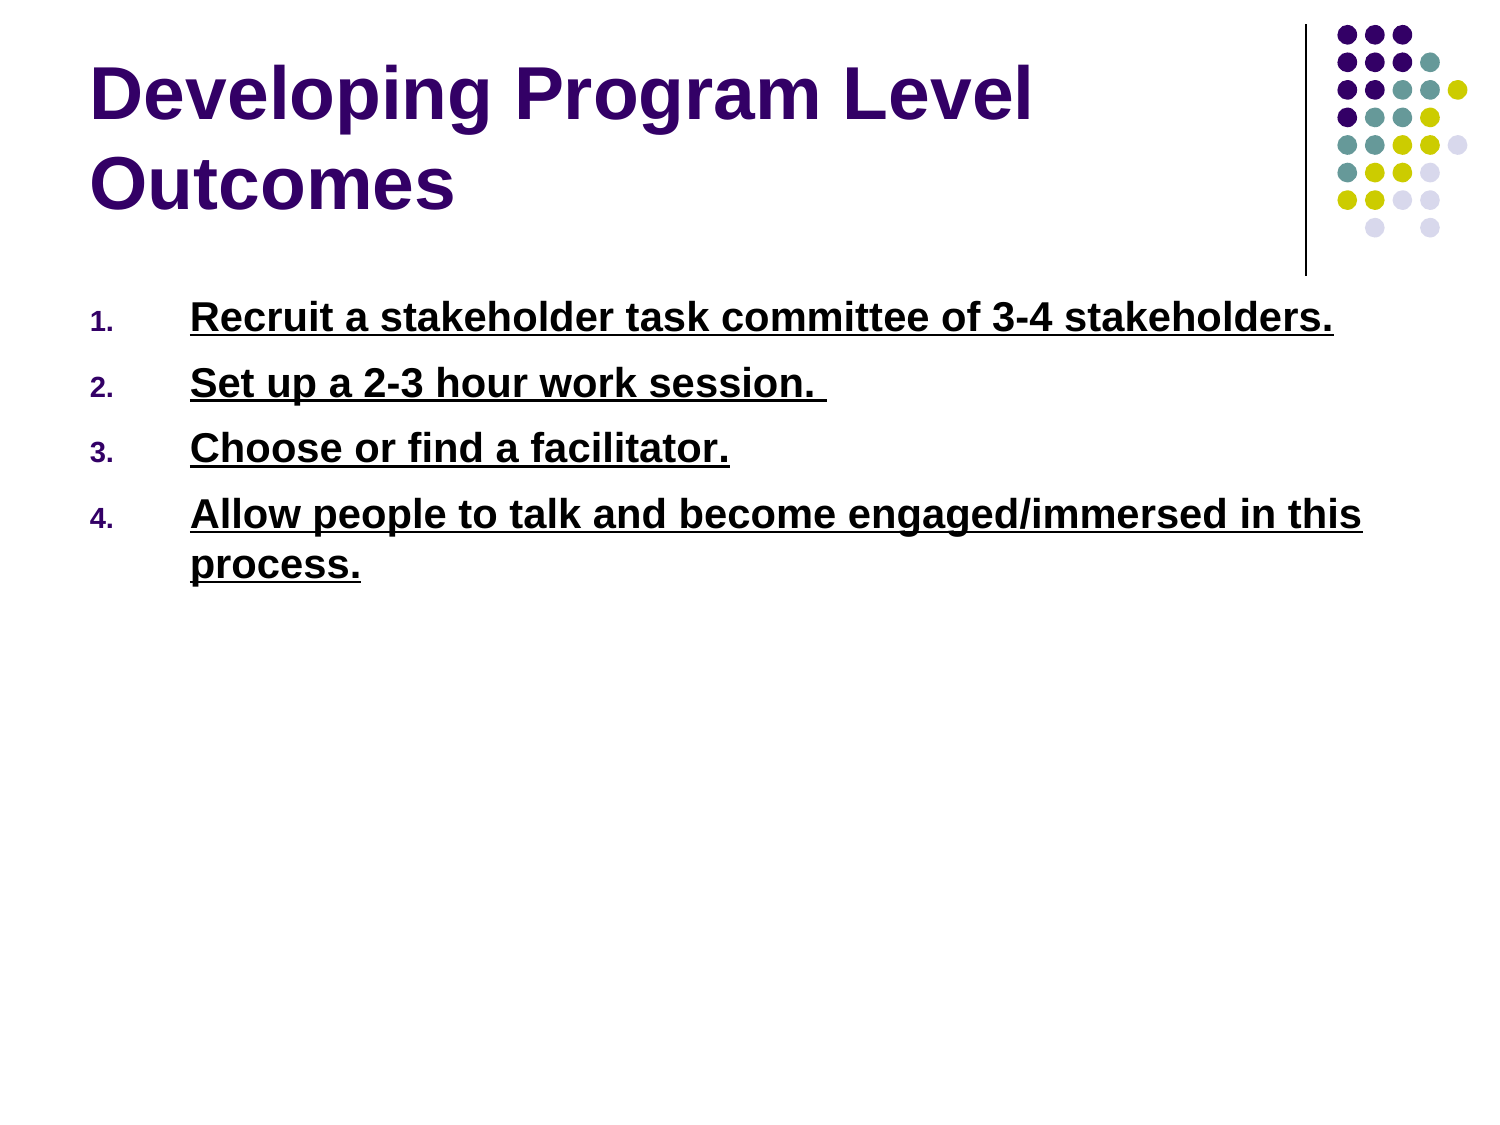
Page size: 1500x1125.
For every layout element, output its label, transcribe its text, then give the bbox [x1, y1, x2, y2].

list Recruit a stakeholder task committee of 3-4 stakeholders. Set up a 2-3 hour work session. Choose or find a facilitator. Allow people to talk and become engaged/immersed in this process. [75, 282, 1426, 1006]
title Developing Program Level Outcomes [74, 20, 1313, 233]
